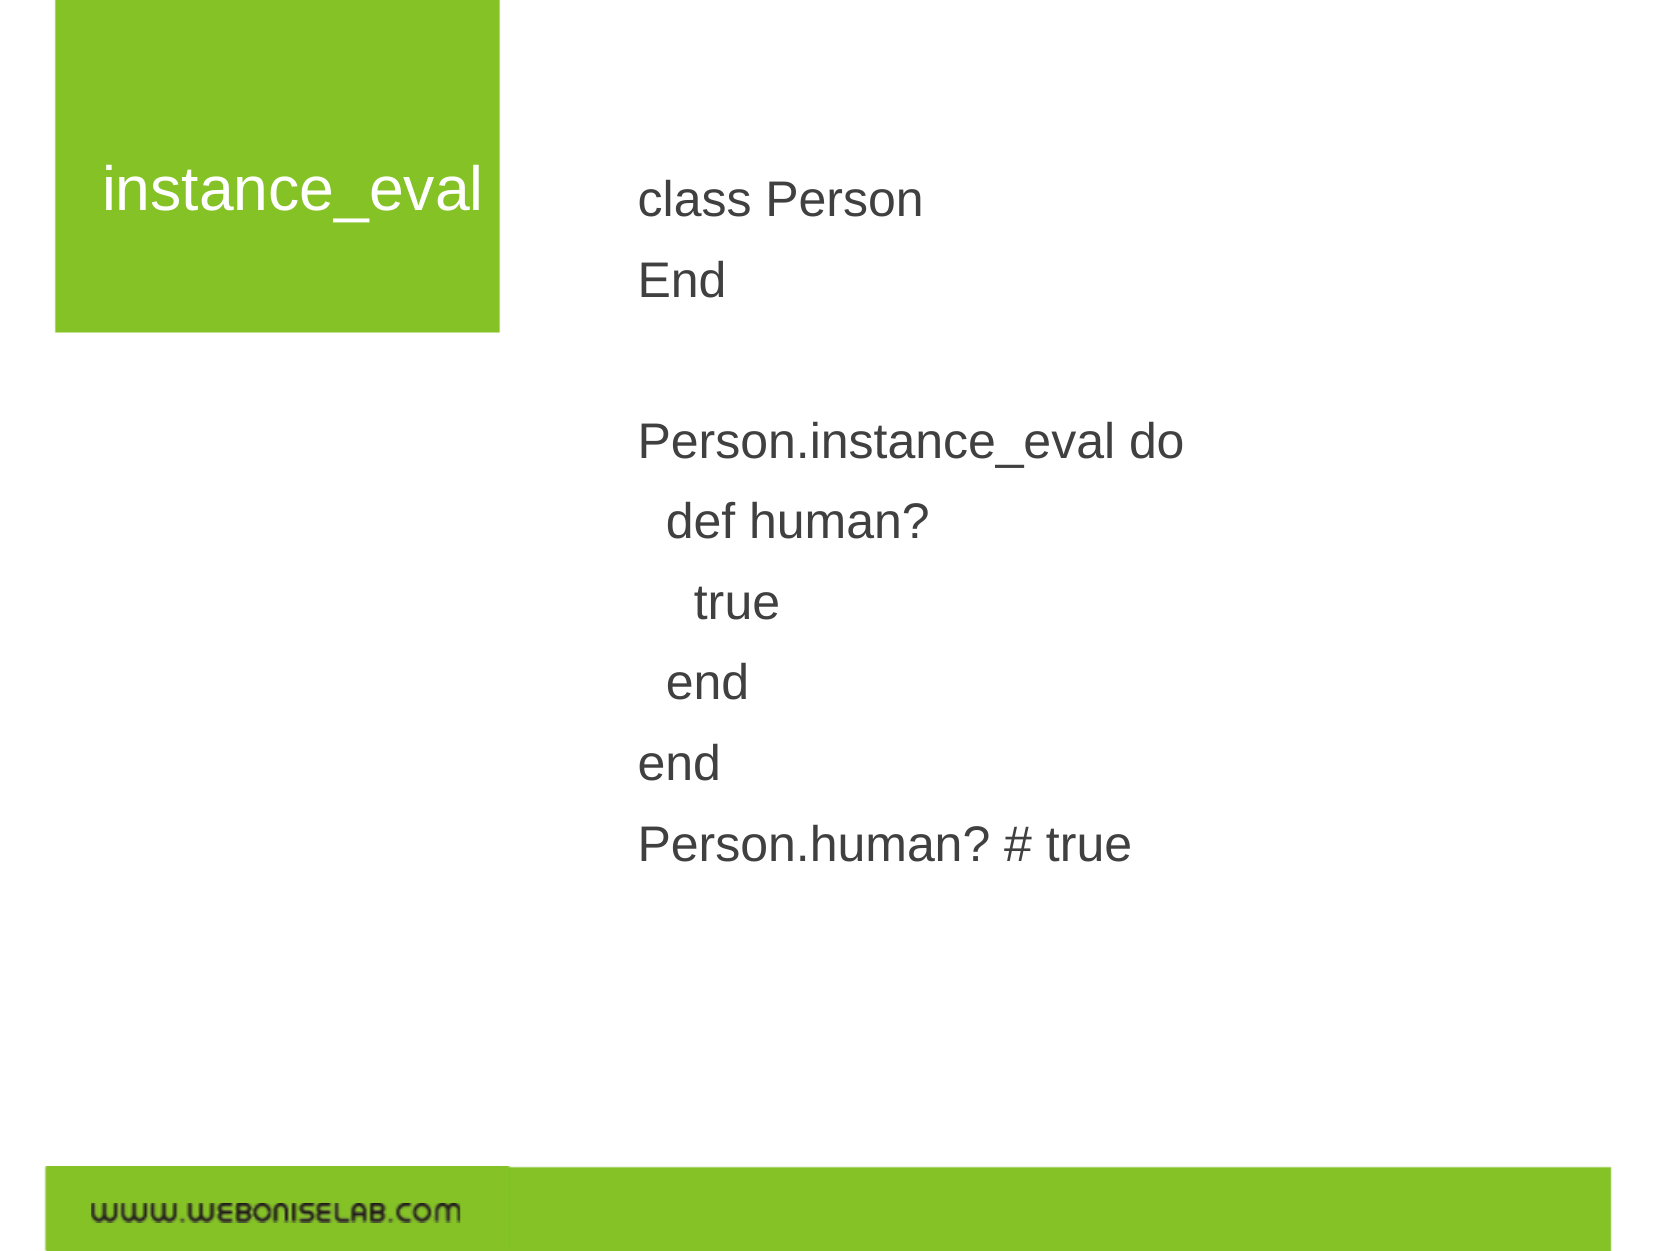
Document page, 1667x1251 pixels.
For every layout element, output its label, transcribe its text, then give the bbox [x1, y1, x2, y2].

text_box class Person End Person.instance_eval do def human? true end end Person.human? # true [637, 87, 1667, 1251]
text_box instance_eval [47, 153, 485, 225]
picture [0, 0, 1667, 1251]
